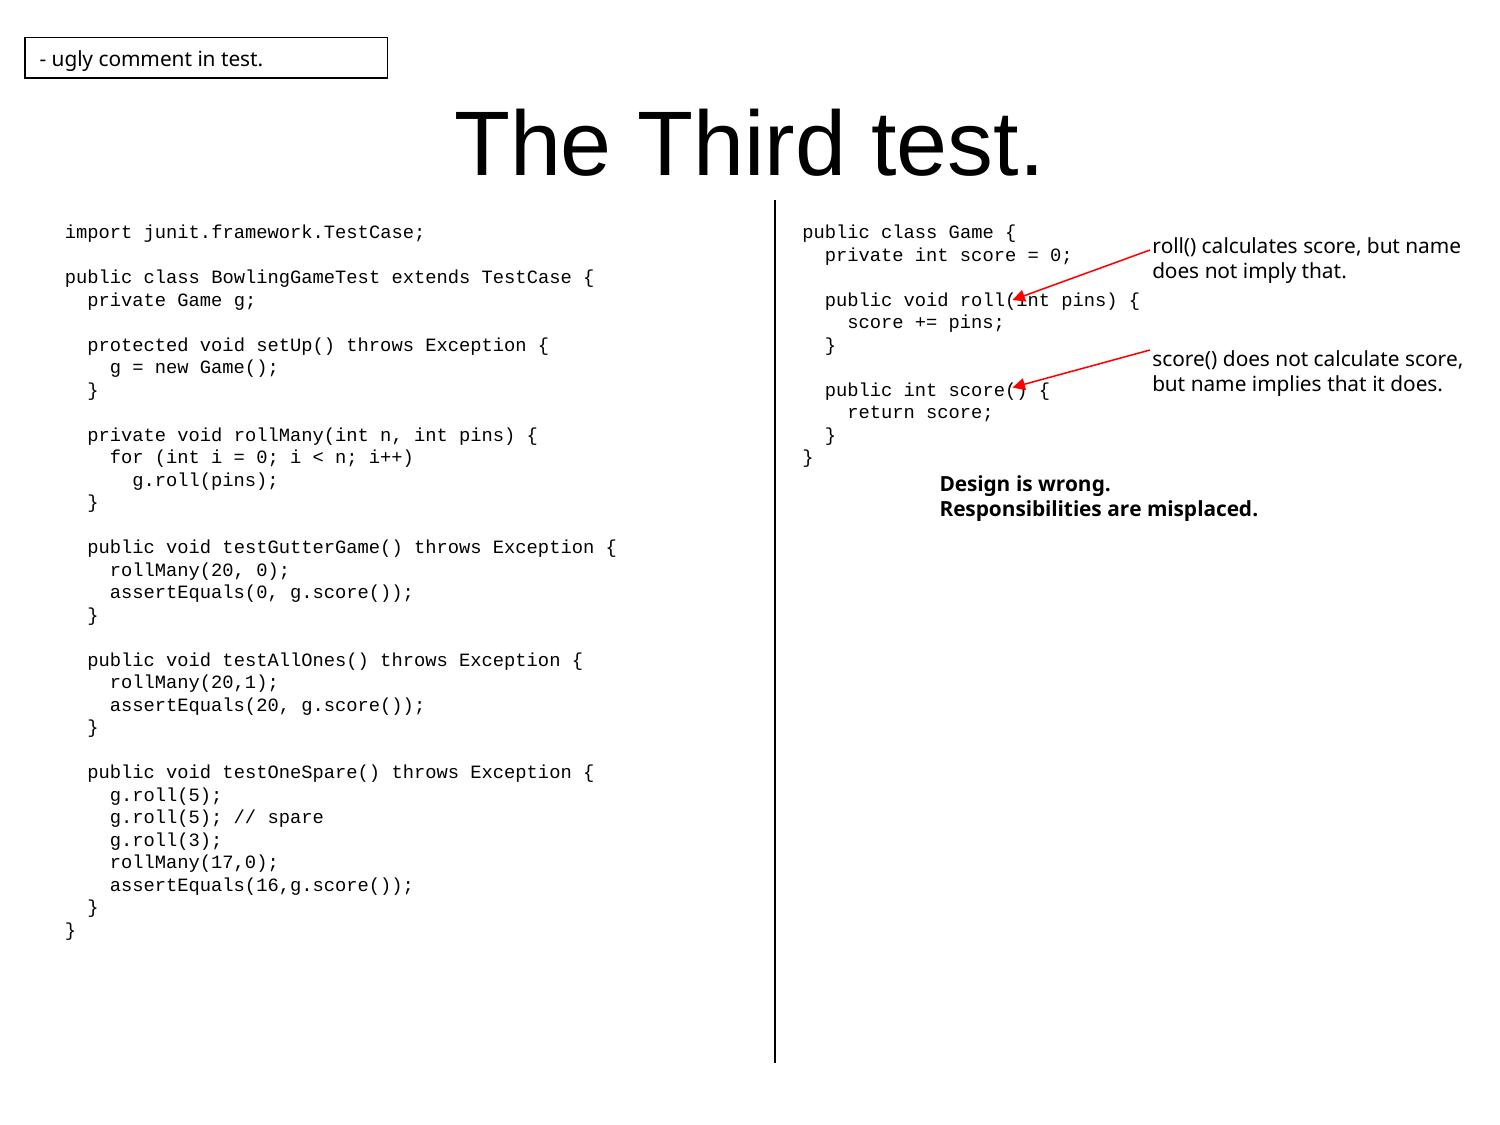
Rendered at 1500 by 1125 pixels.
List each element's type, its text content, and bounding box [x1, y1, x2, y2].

text_box roll() calculates score, but name does not imply that. [1137, 224, 1500, 291]
text_box import junit.framework.TestCase; public class BowlingGameTest extends TestCase { private Game g; protected void setUp() throws Exception { g = new Game(); } private void rollMany(int n, int pins) { for (int i = 0; i < n; i++) g.roll(pins); } public void testGutterGame() throws Exception { rollMany(20, 0); assertEquals(0, g.score()); } public void testAllOnes() throws Exception { rollMany(20,1); assertEquals(20, g.score()); } public void testOneSpare() throws Exception { g.roll(5); g.roll(5); // spare g.roll(3); rollMany(17,0); assertEquals(16,g.score()); } } [50, 212, 713, 948]
text_box score() does not calculate score, but name implies that it does. [1137, 337, 1500, 403]
title The Third test. [75, 45, 1426, 233]
text_box public class Game { private int score = 0; public void roll(int pins) { score += pins; } public int score() { return score; } } [787, 212, 1451, 498]
text_box - ugly comment in test. [24, 37, 388, 78]
text_box Design is wrong. Responsibilities are misplaced. [924, 462, 1288, 528]
